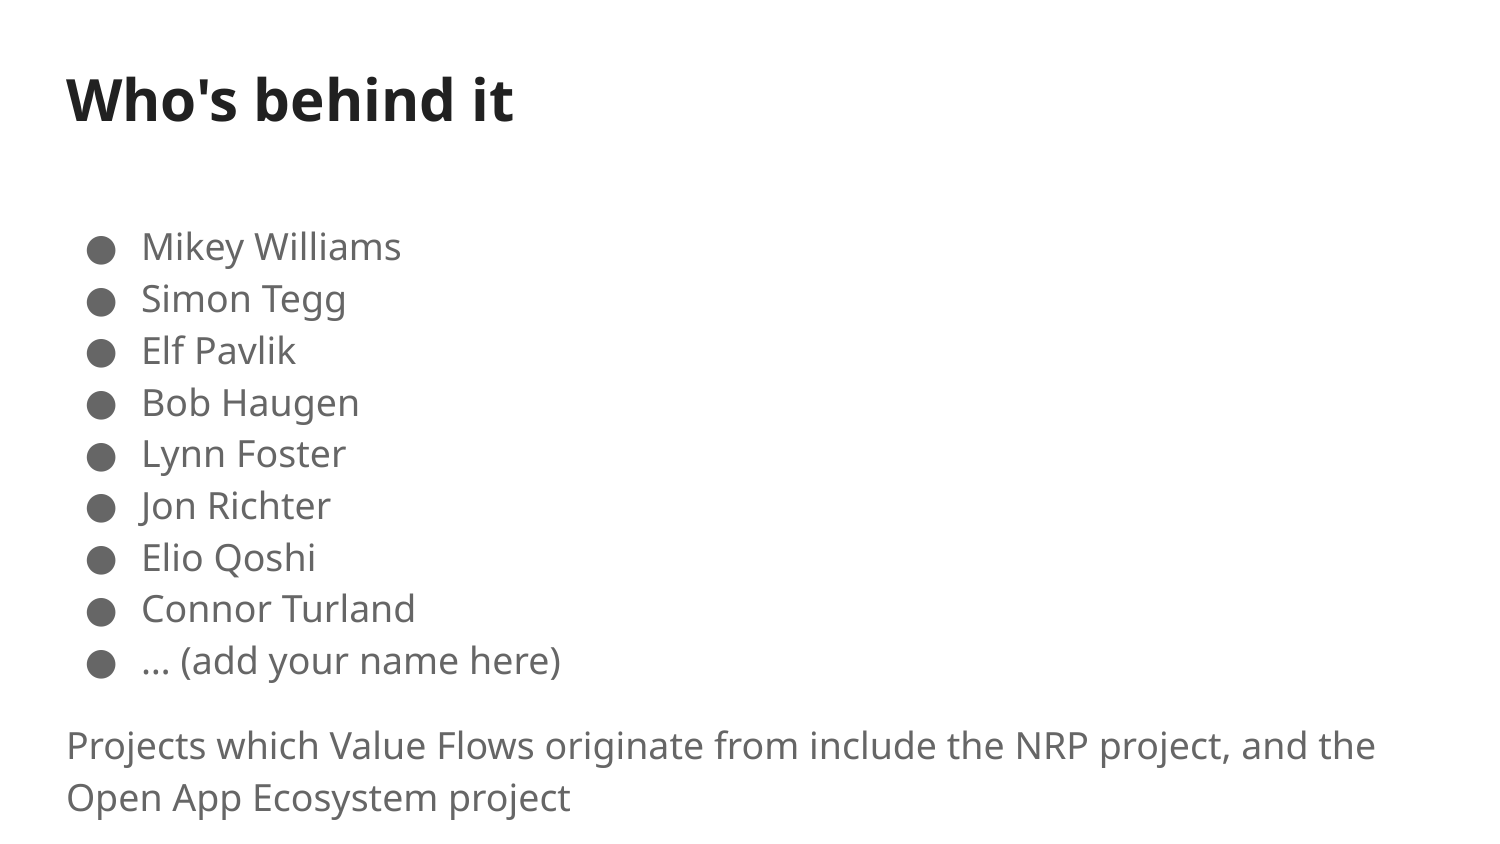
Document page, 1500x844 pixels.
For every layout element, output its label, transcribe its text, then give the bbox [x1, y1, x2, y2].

list Mikey Williams Simon Tegg Elf Pavlik Bob Haugen Lynn Foster Jon Richter Elio Qoshi Connor Turland … (add your name here) Projects which Value Flows originate from include the NRP project, and the Open App Ecosystem project [51, 201, 1449, 750]
title Who's behind it [51, 48, 1449, 180]
